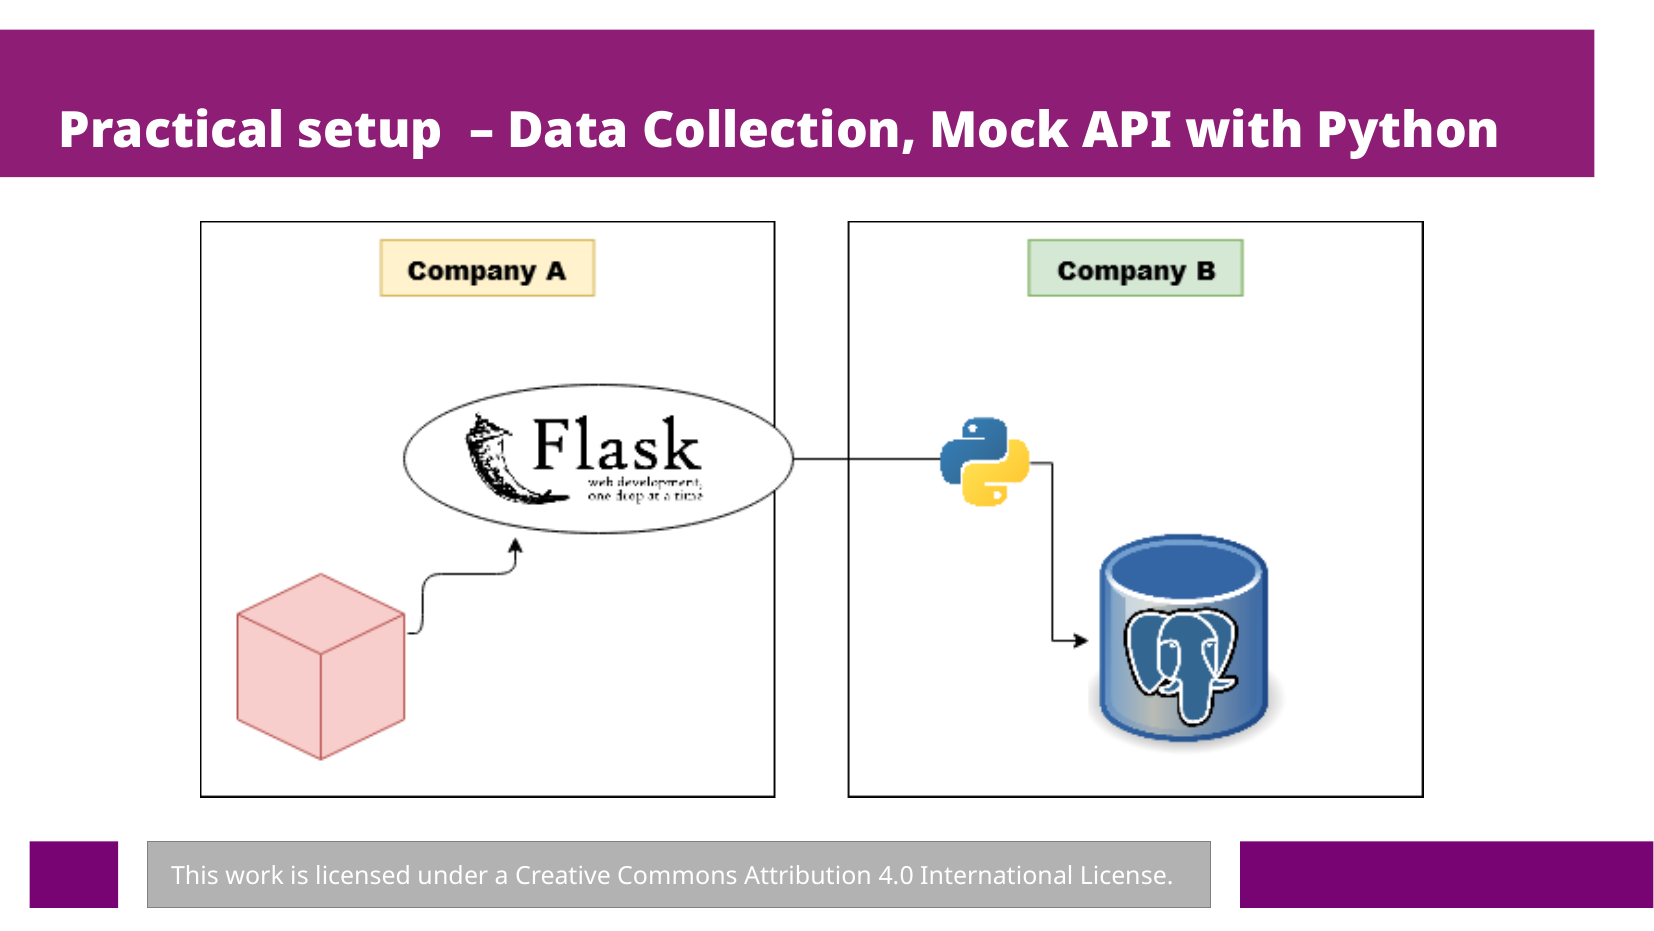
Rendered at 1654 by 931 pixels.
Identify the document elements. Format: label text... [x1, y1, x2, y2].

picture [200, 221, 1424, 798]
title Practical setup – Data Collection, Mock API with Python [59, 44, 1595, 163]
